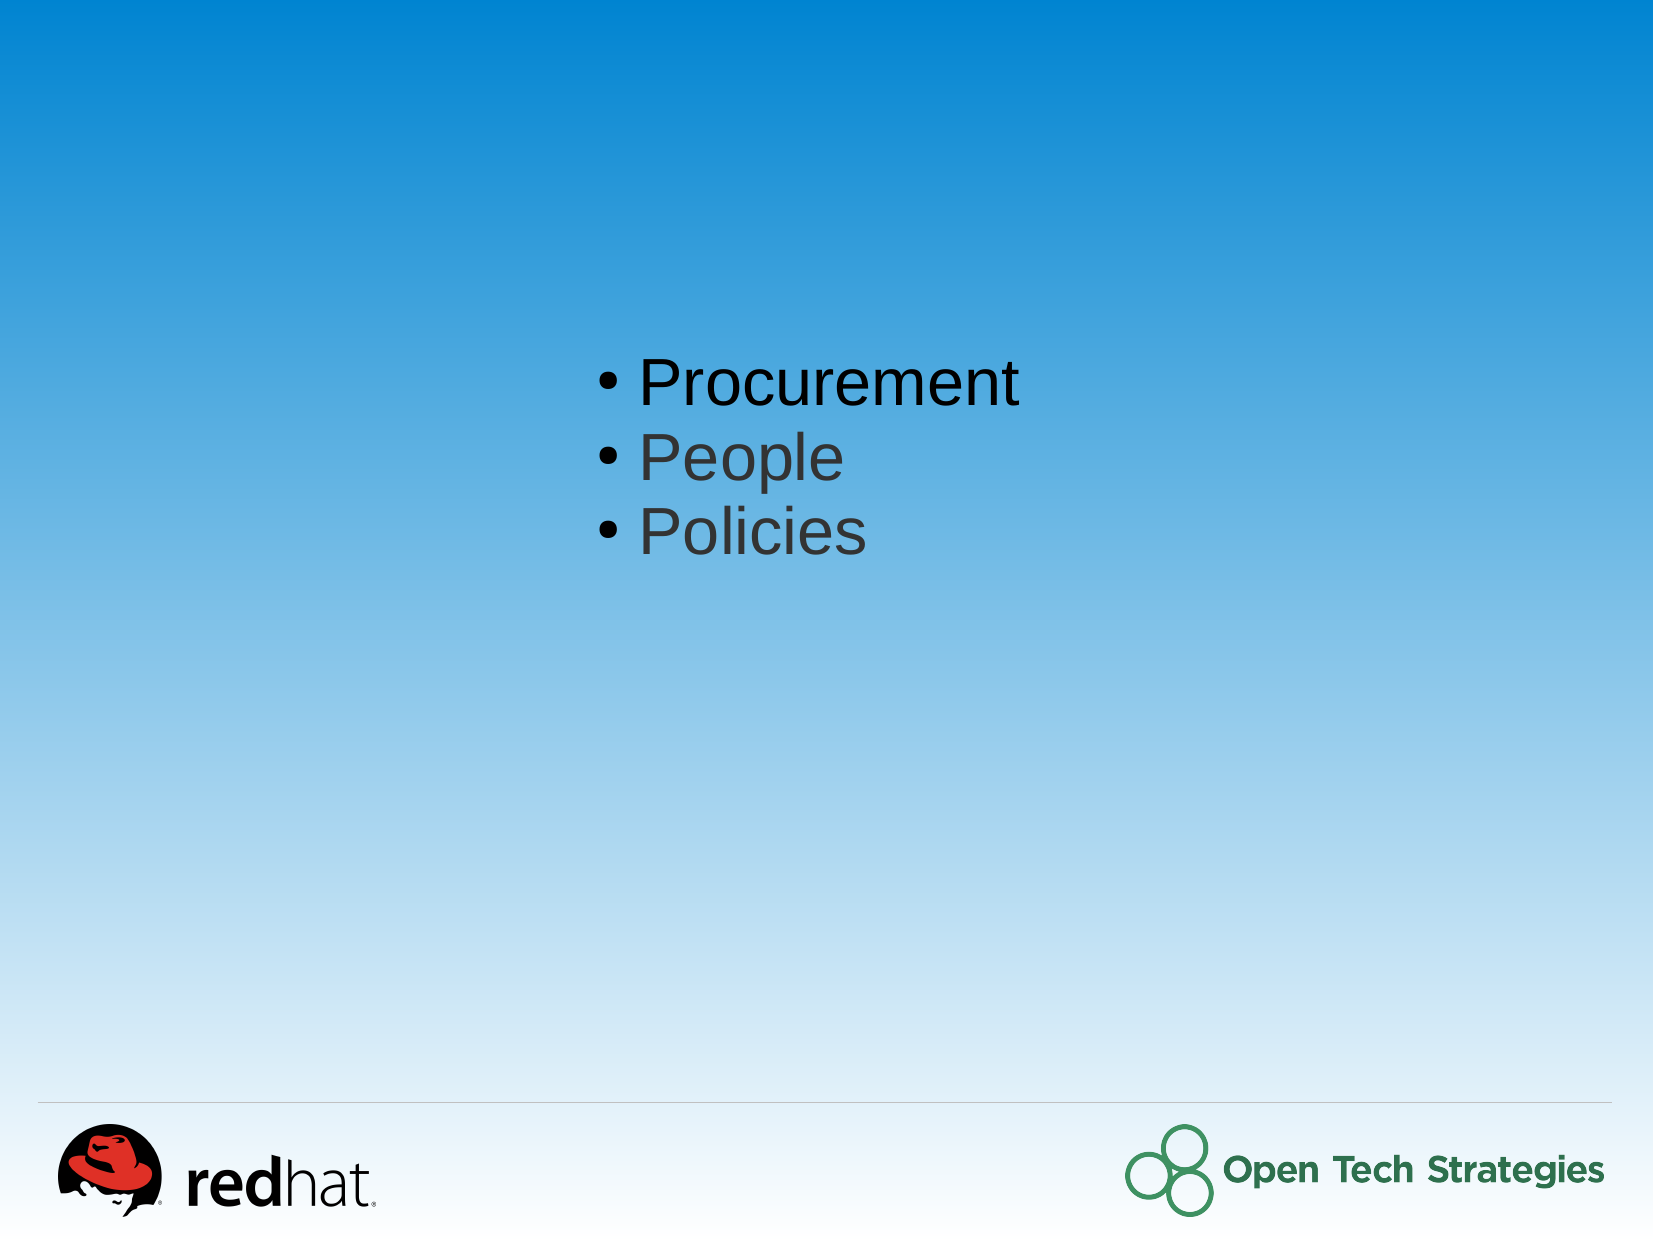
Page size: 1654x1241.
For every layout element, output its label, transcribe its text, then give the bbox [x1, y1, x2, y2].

picture [58, 1124, 376, 1217]
text_box Procurement People Policies [581, 337, 1088, 734]
picture [1125, 1124, 1604, 1217]
